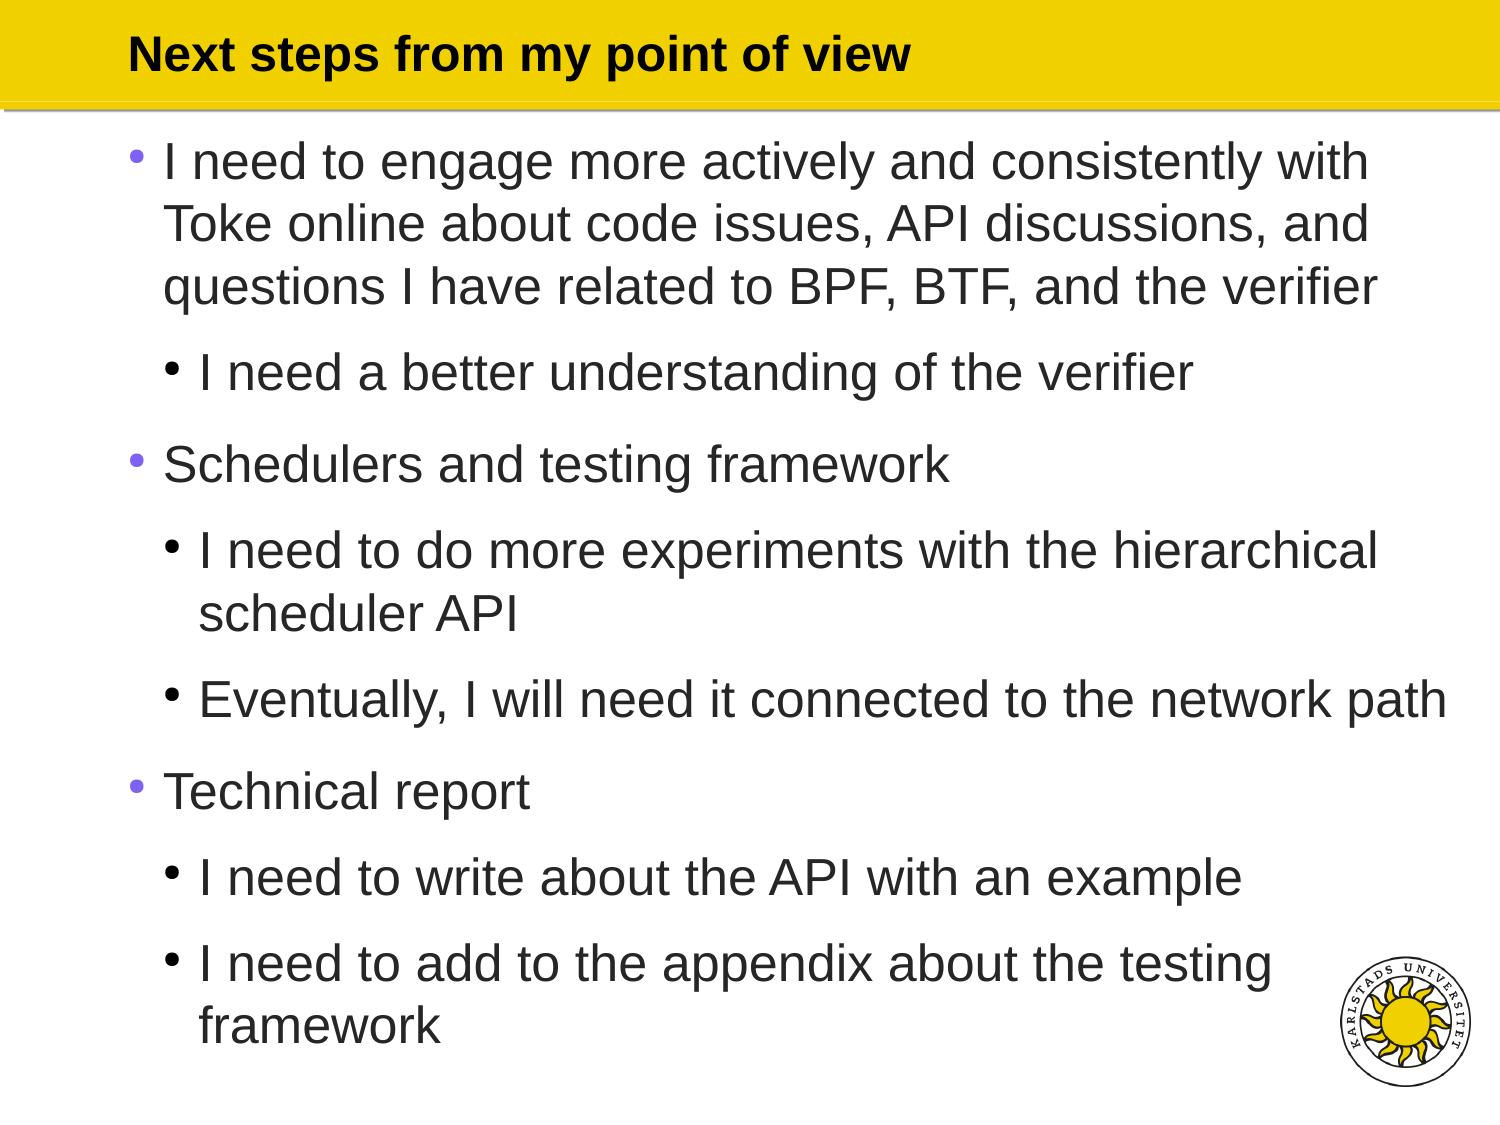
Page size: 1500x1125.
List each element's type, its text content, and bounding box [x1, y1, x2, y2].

picture [1340, 1018, 1471, 1095]
title Next steps from my point of view [112, 0, 1388, 102]
list I need to engage more actively and consistently with Toke online about code issues, API discussions, and questions I have related to BPF, BTF, and the verifier I need a better understanding of the verifier Schedulers and testing framework I need to do more experiments with the hierarchical scheduler API Eventually, I will need it connected to the network path Technical report I need to write about the API with an example I need to add to the appendix about the testing framework [112, 27, 1486, 1018]
